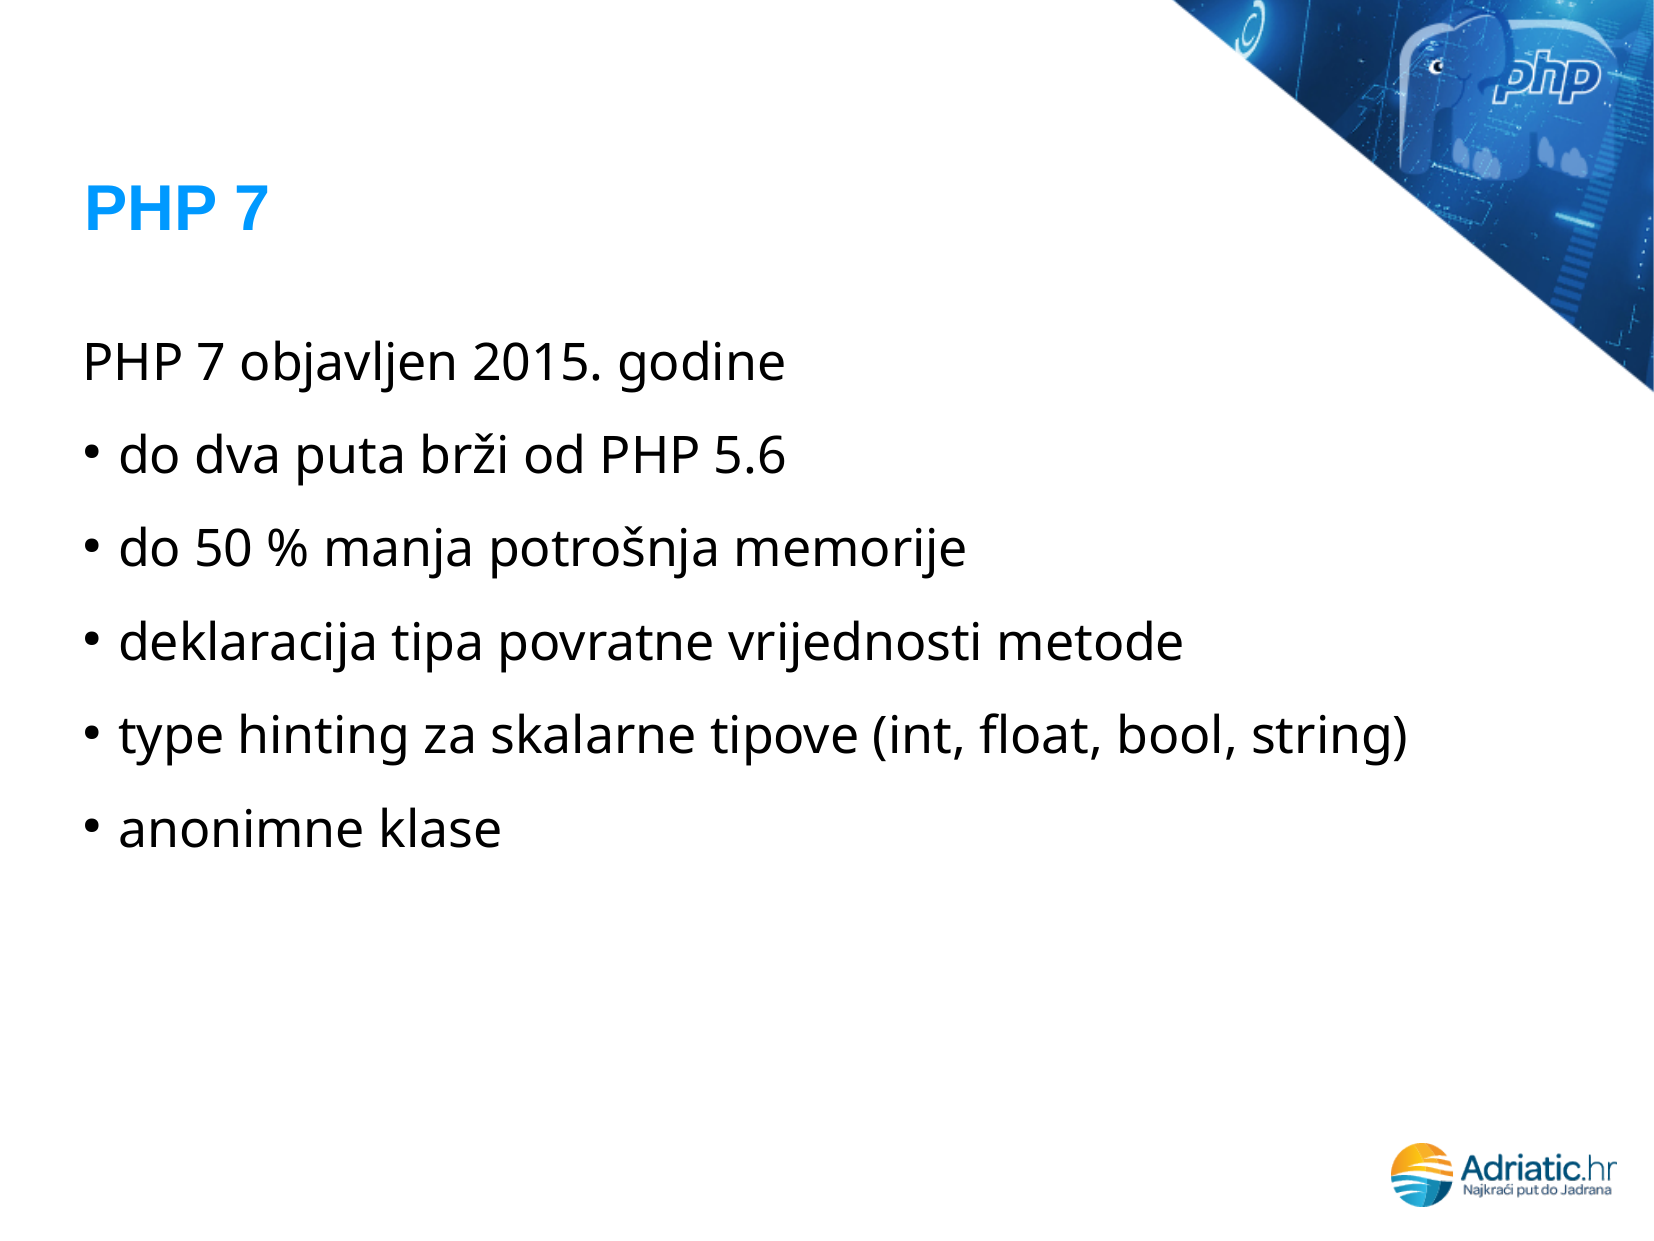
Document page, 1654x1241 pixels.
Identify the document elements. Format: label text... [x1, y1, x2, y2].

picture [1171, 0, 1654, 486]
list PHP 7 objavljen 2015. godine do dva puta brži od PHP 5.6 do 50 % manja potrošnja memorije deklaracija tipa povratne vrijednosti metode type hinting za skalarne tipove (int, float, bool, string) anonimne klase [82, 324, 1571, 1130]
title PHP 7 [84, 150, 1270, 266]
picture [1391, 1143, 1617, 1207]
